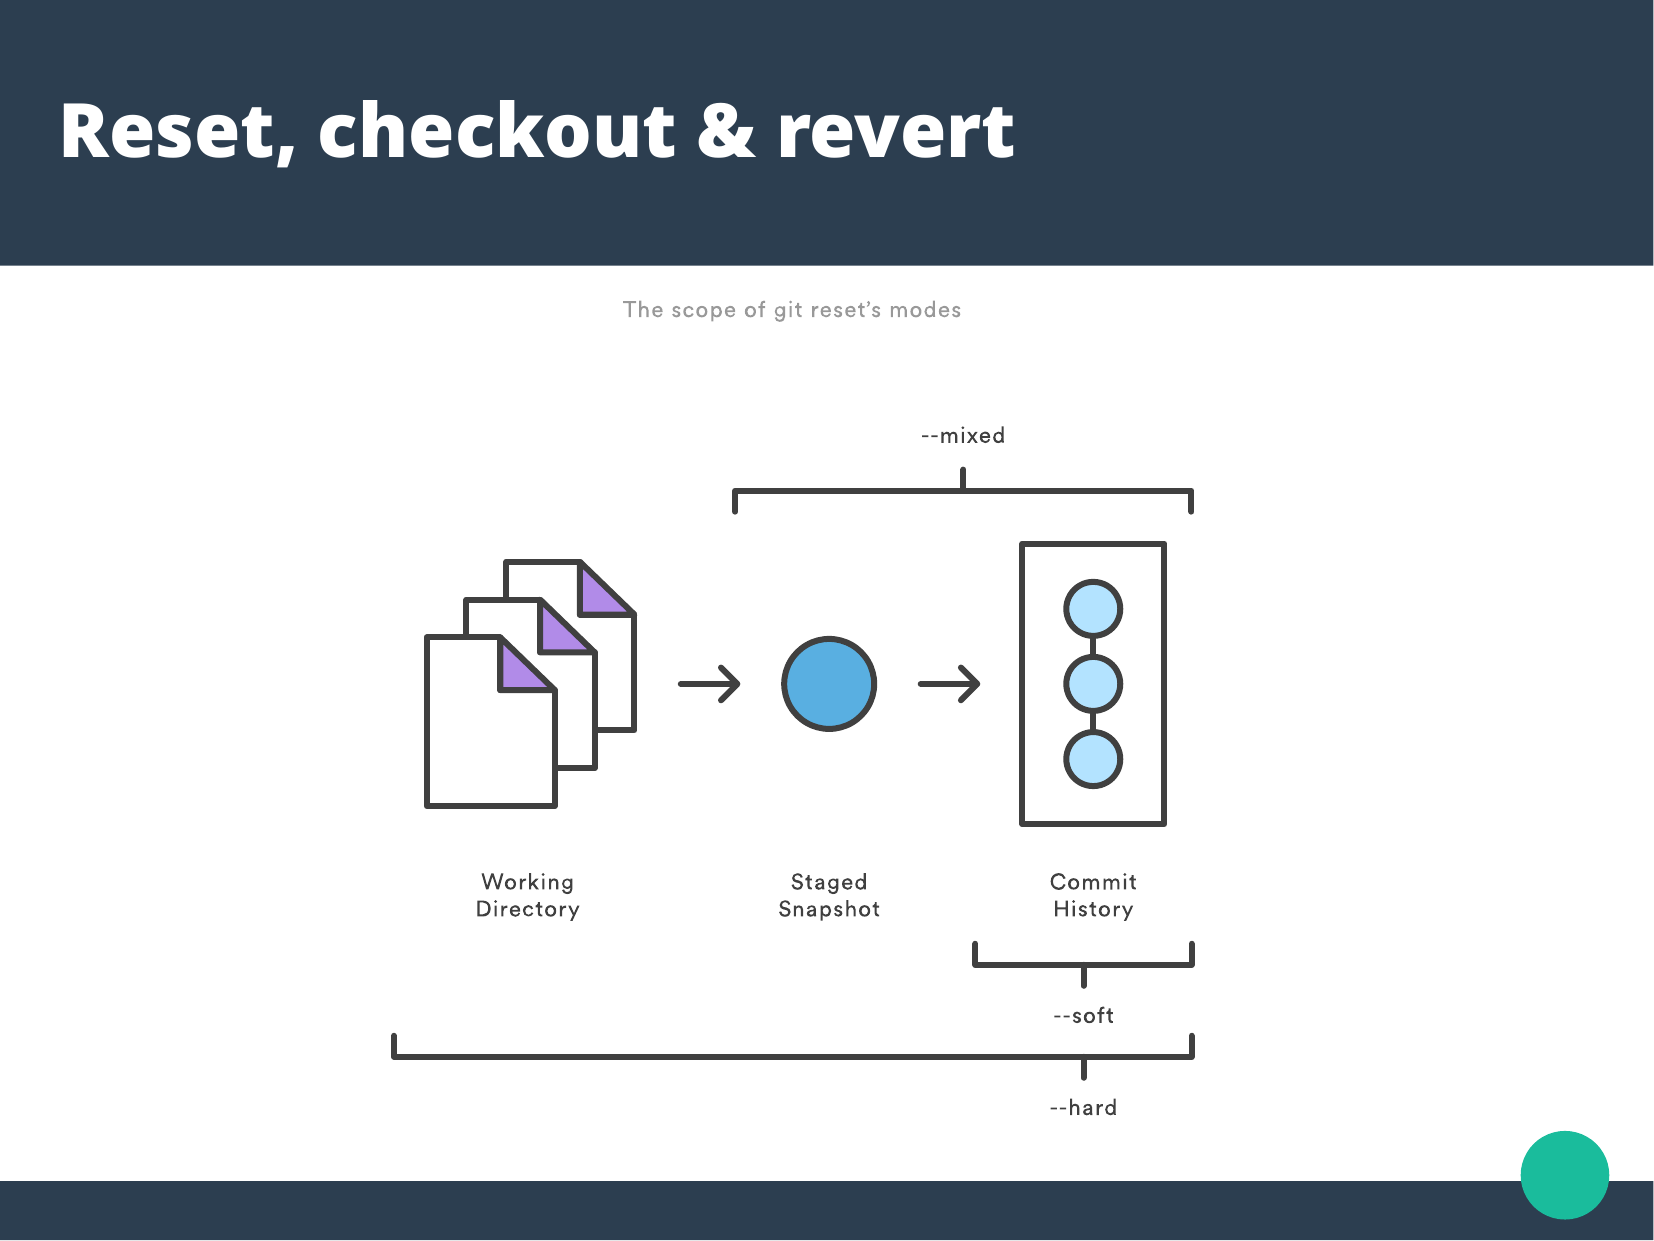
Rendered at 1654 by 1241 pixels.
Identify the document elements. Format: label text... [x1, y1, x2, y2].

picture [191, 295, 1394, 1123]
title Reset, checkout & revert [59, 49, 1595, 207]
